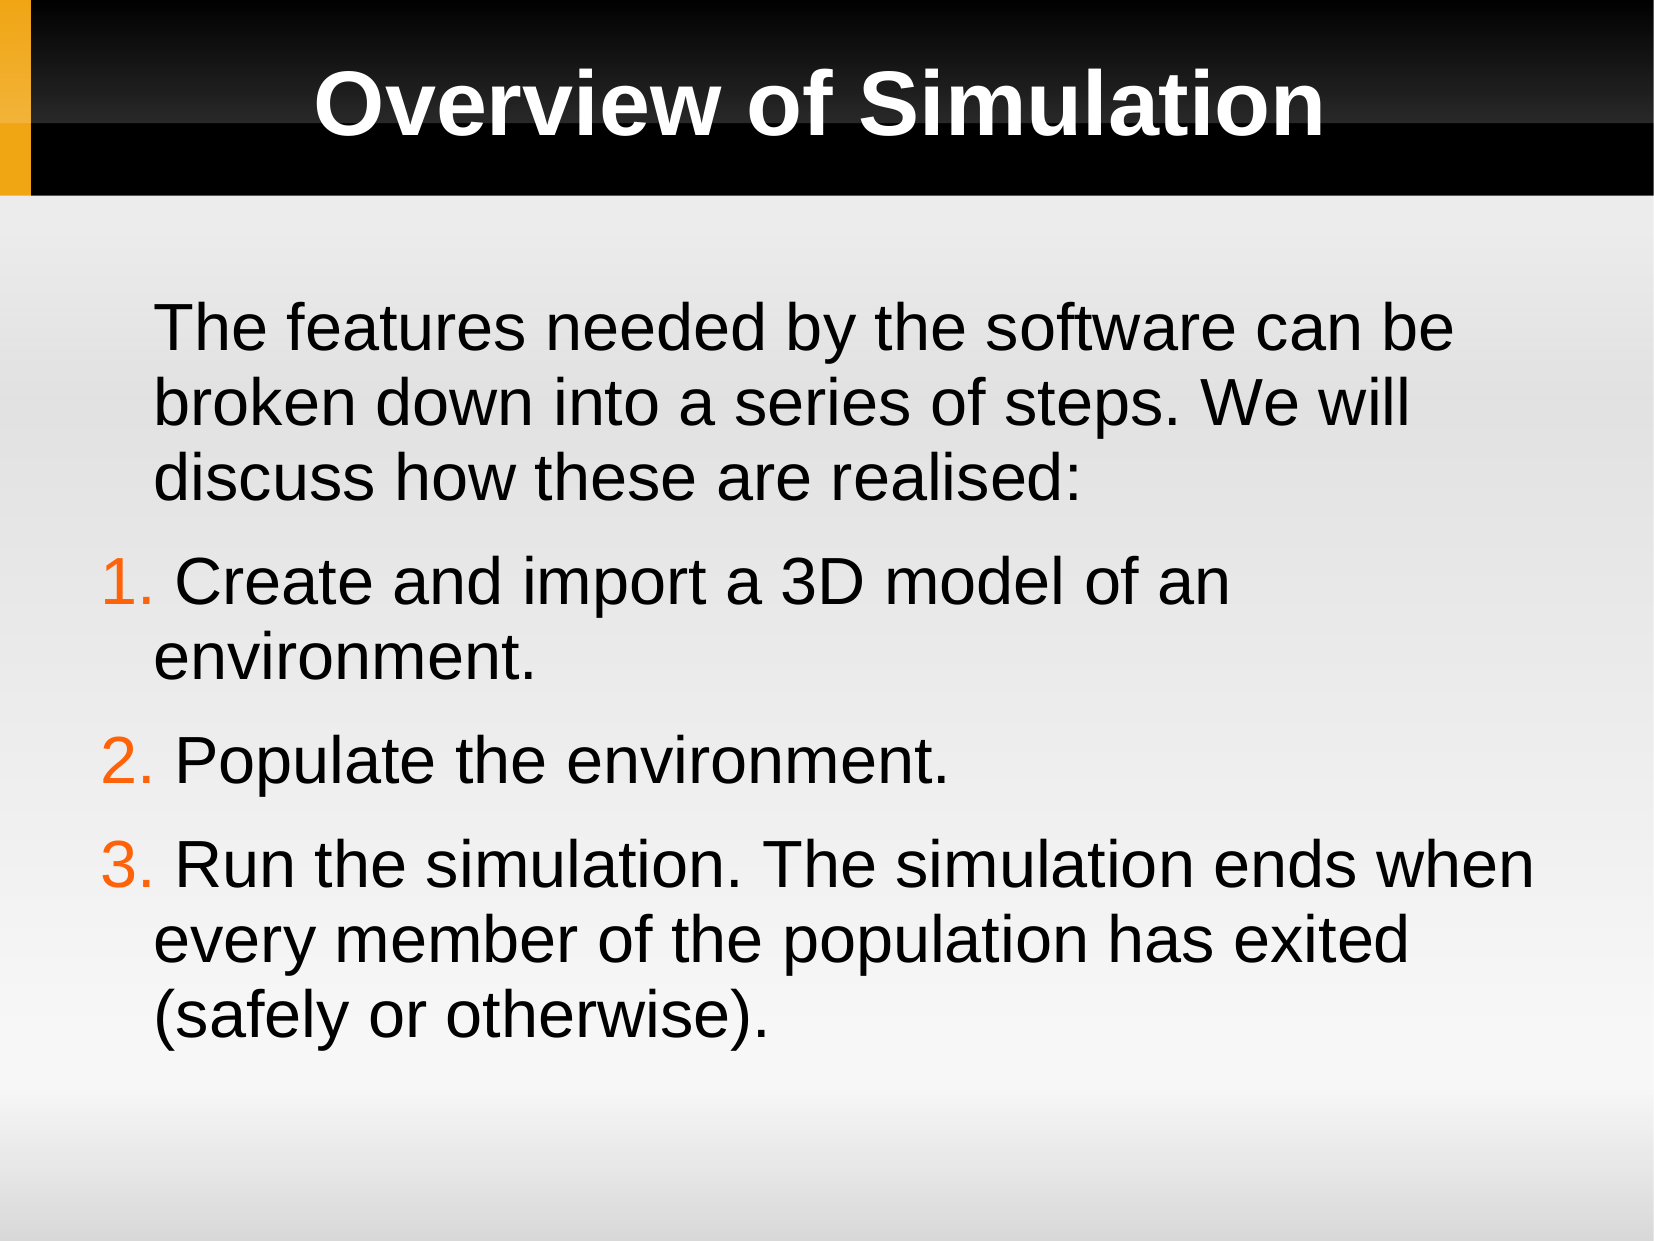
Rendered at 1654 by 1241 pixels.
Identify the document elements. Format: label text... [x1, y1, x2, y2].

list The features needed by the software can be broken down into a series of steps. We will discuss how these are realised: Create and import a 3D model of an environment. Populate the environment. Run the simulation. The simulation ends when every member of the population has exited (safely or otherwise). [82, 290, 1571, 1109]
picture [0, 0, 1654, 1241]
title Overview of Simulation [76, 0, 1565, 208]
